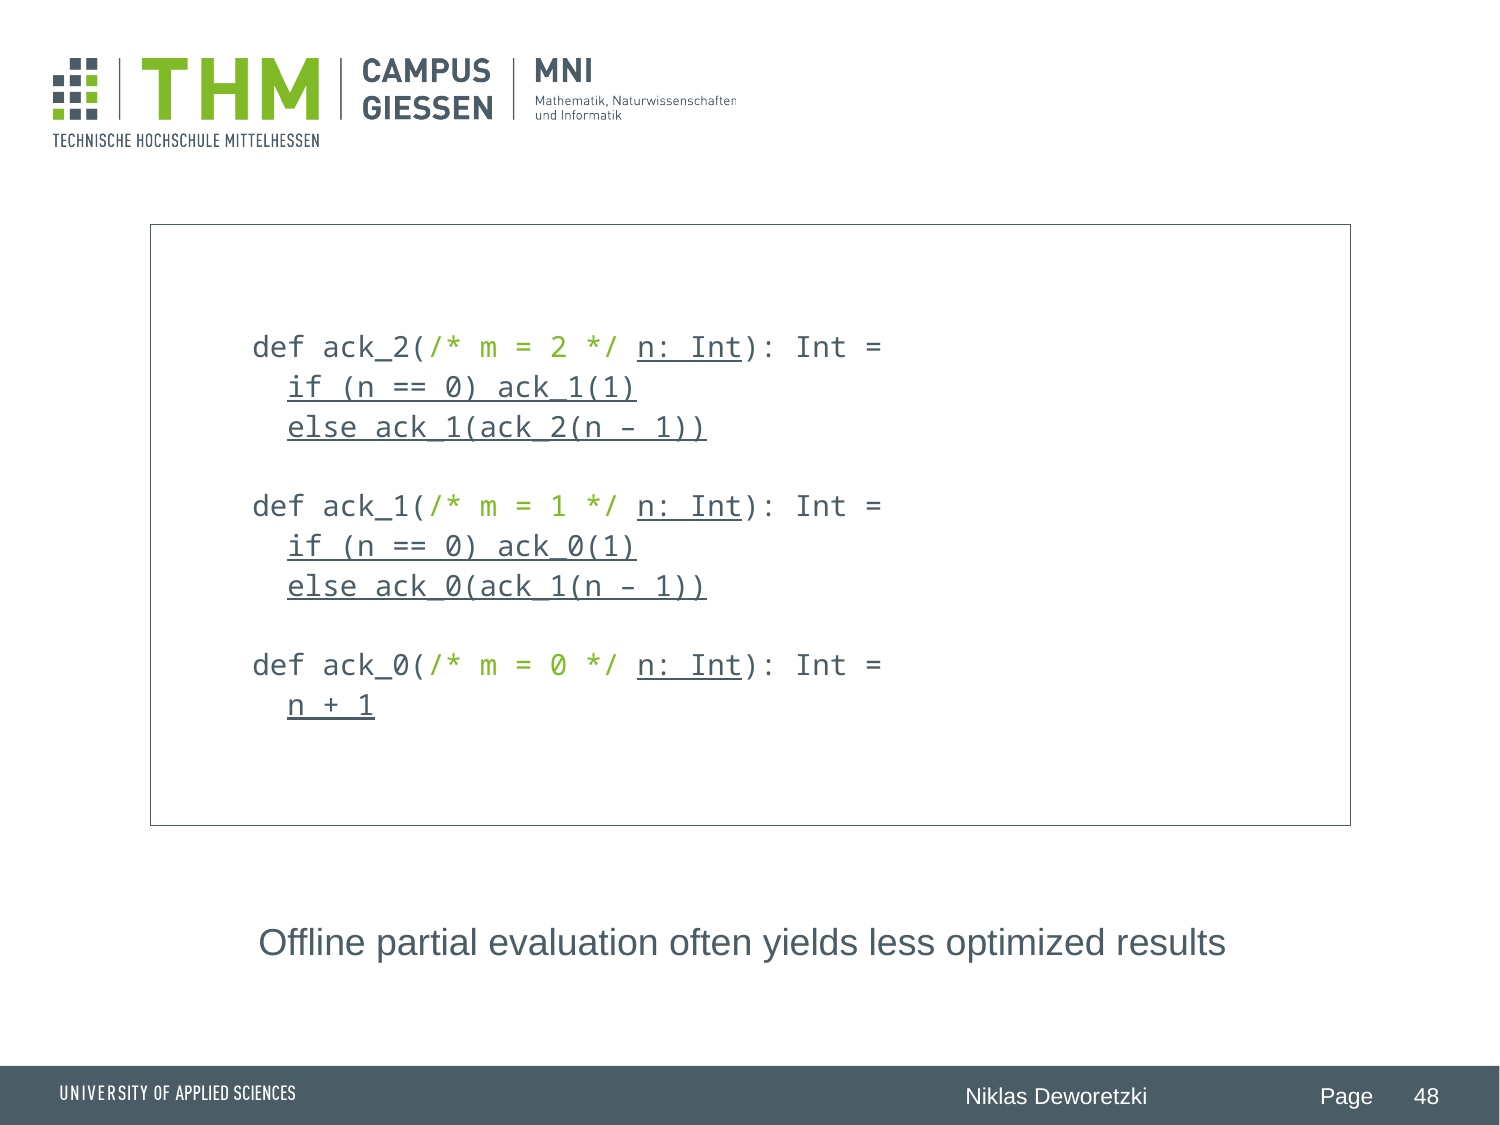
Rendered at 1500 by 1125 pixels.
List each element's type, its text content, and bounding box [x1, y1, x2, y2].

slide_number <number> [1376, 1073, 1455, 1118]
list Offline partial evaluation often yields less optimized results [150, 910, 1351, 1003]
picture [59, 1082, 296, 1104]
picture [53, 58, 736, 147]
text_box def ack_2(/* m = 2 */ n: Int): Int = if (n == 0) ack_1(1) else ack_1(ack_2(n – 1)) def ack_1(/* m = 1 */ n: Int): Int = if (n == 0) ack_0(1) else ack_0(ack_1(n – 1)) def ack_0(/* m = 0 */ n: Int): Int = n + 1 [150, 224, 1351, 826]
